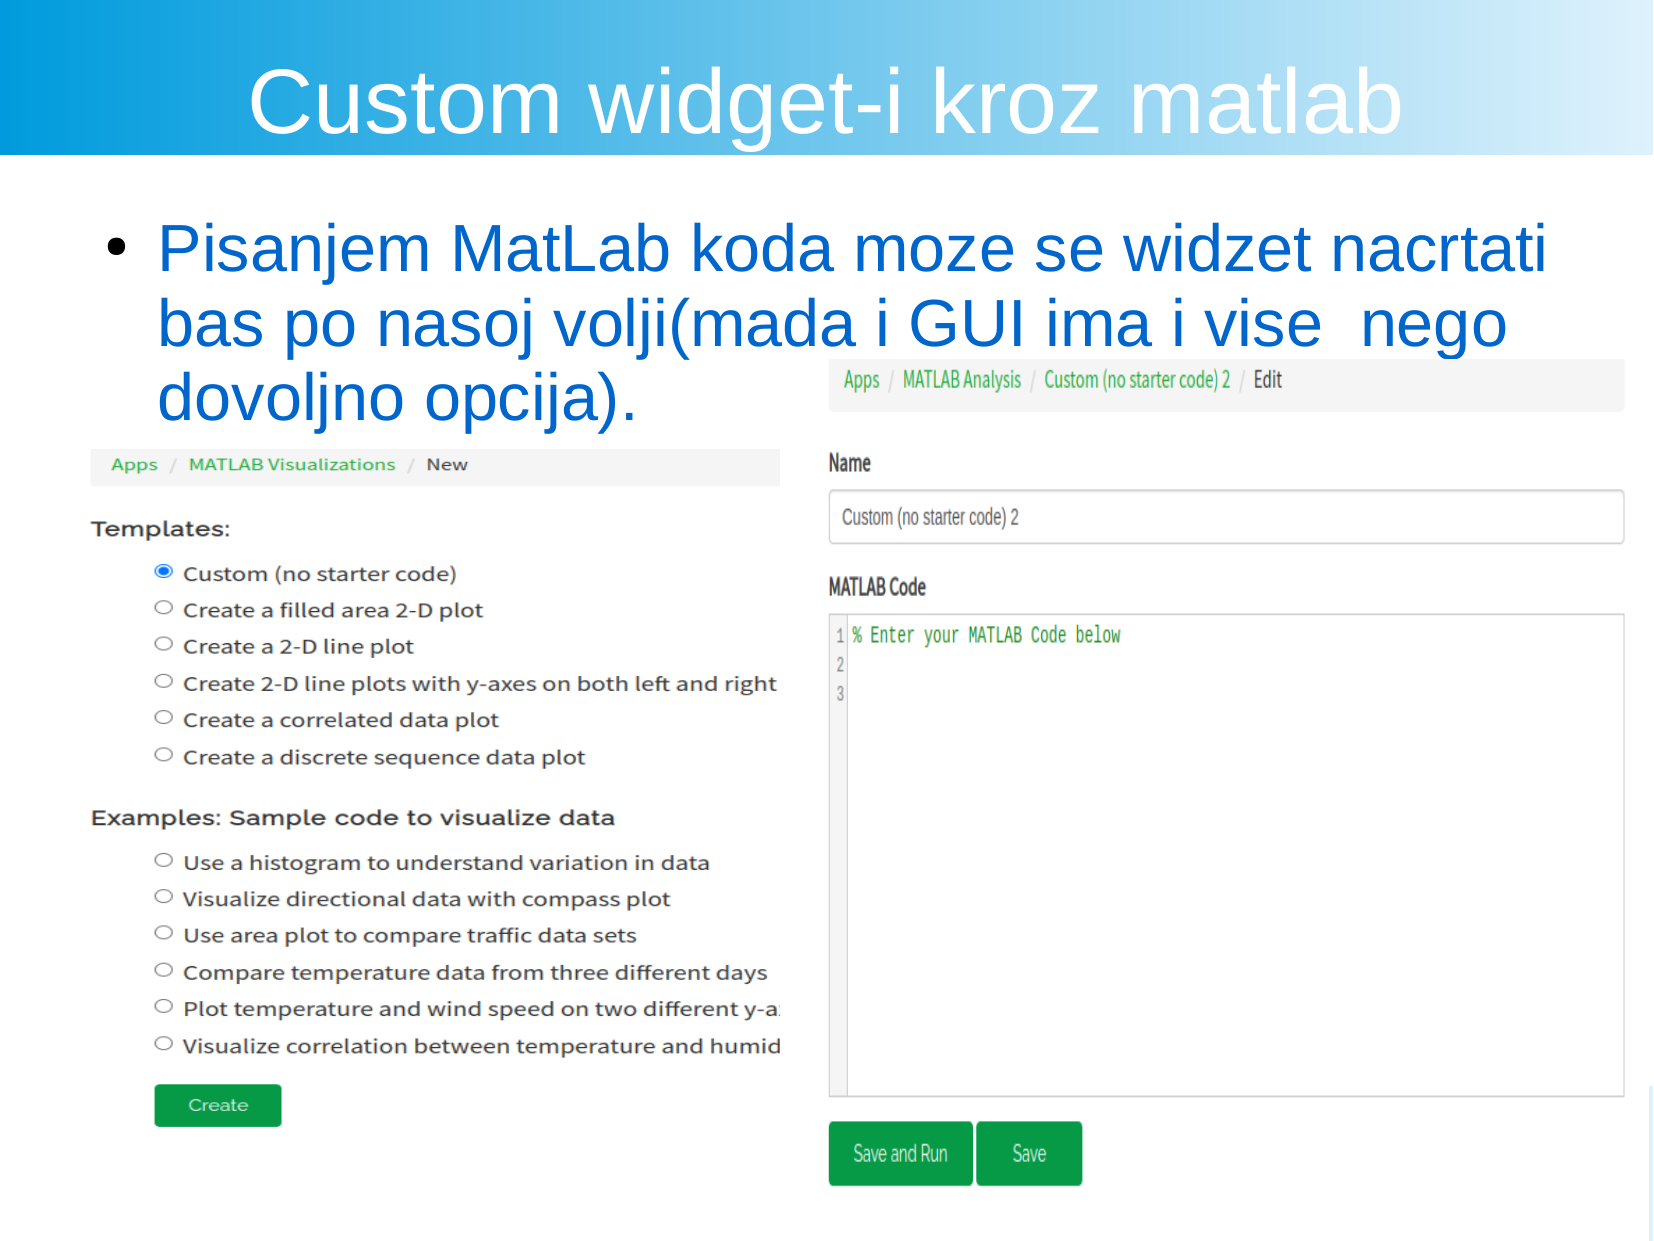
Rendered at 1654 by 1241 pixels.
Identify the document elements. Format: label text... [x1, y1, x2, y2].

list Pisanjem MatLab koda moze se widzet nacrtati bas po nasoj volji(mada i GUI ima i vise nego dovoljno opcija). [86, 210, 1576, 449]
title Custom widget-i kroz matlab [82, 49, 1571, 155]
picture [0, 359, 1649, 1241]
